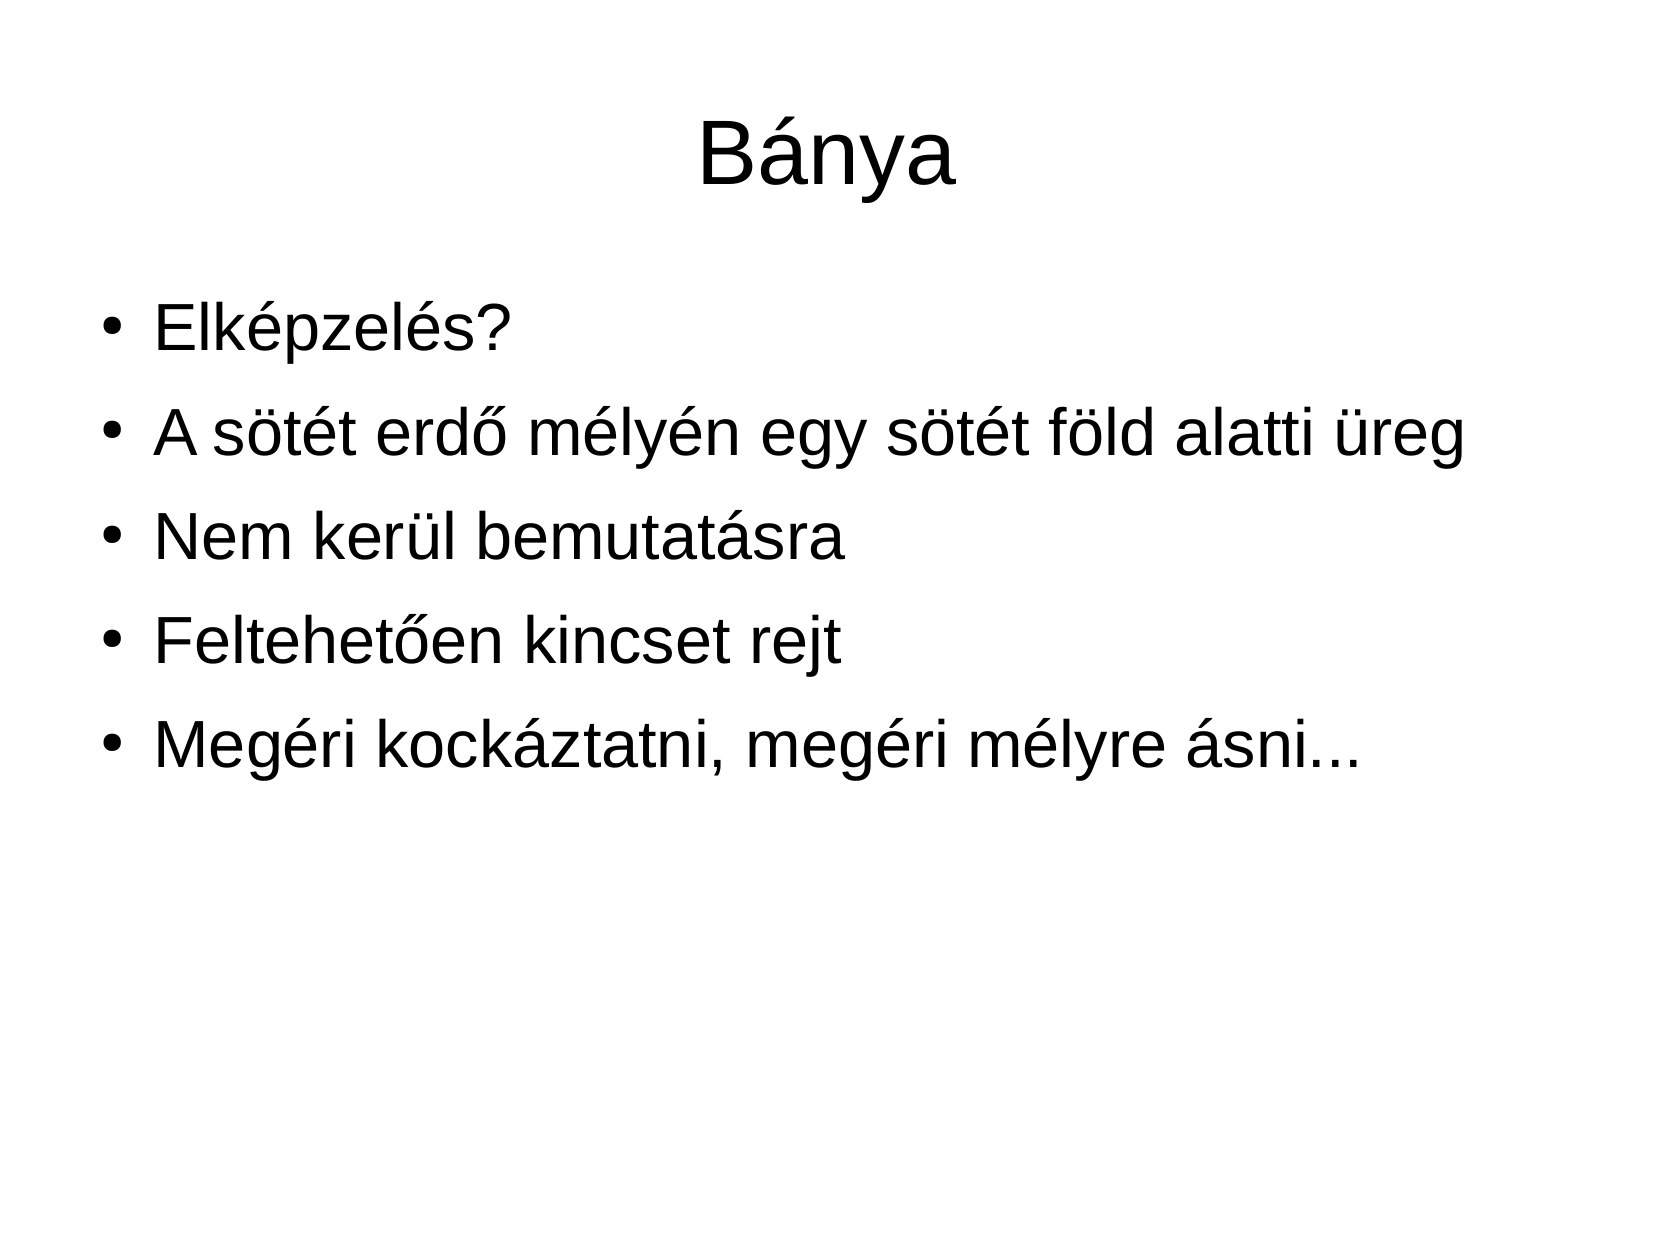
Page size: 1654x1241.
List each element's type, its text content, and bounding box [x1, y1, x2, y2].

title Bánya [82, 49, 1571, 257]
list Elképzelés? A sötét erdő mélyén egy sötét föld alatti üreg Nem kerül bemutatásra Feltehetően kincset rejt Megéri kockáztatni, megéri mélyre ásni... [82, 290, 1571, 1010]
